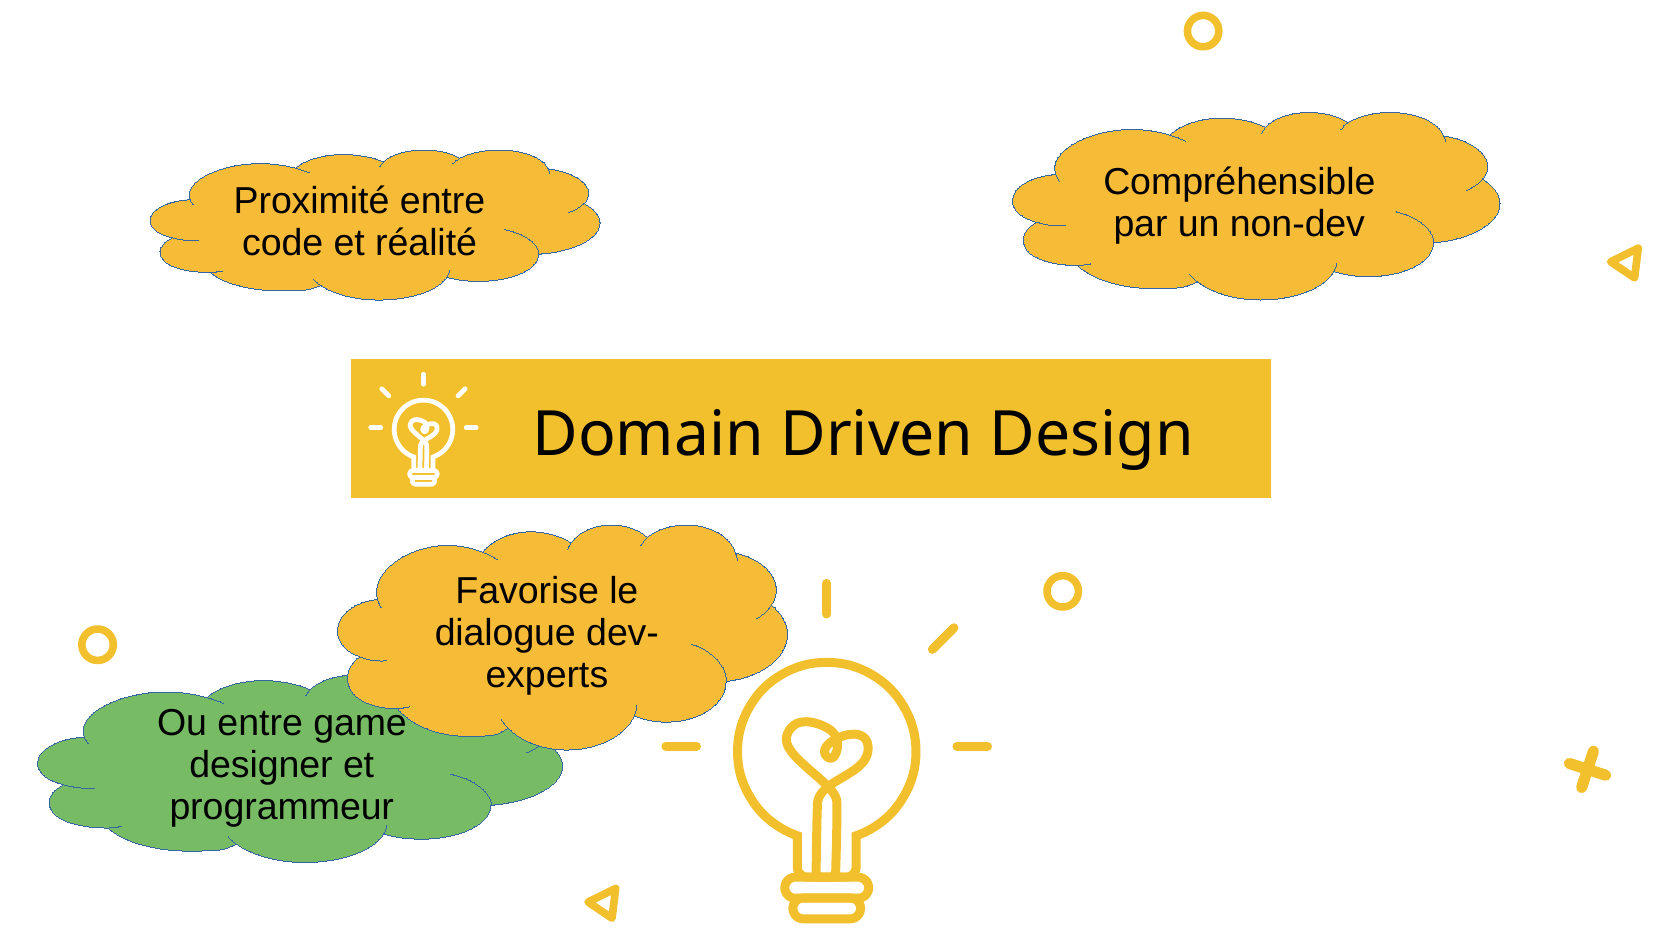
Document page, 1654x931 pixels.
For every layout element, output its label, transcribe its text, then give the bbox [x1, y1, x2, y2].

text_box Compréhensible par un non-dev [1012, 112, 1501, 301]
text_box Proximité entre code et réalité [150, 150, 601, 301]
text_box Domain Driven Design [487, 339, 1241, 523]
text_box Ou entre game designer et programmeur [37, 675, 563, 863]
text_box Favorise le dialogue dev-experts [337, 525, 788, 751]
